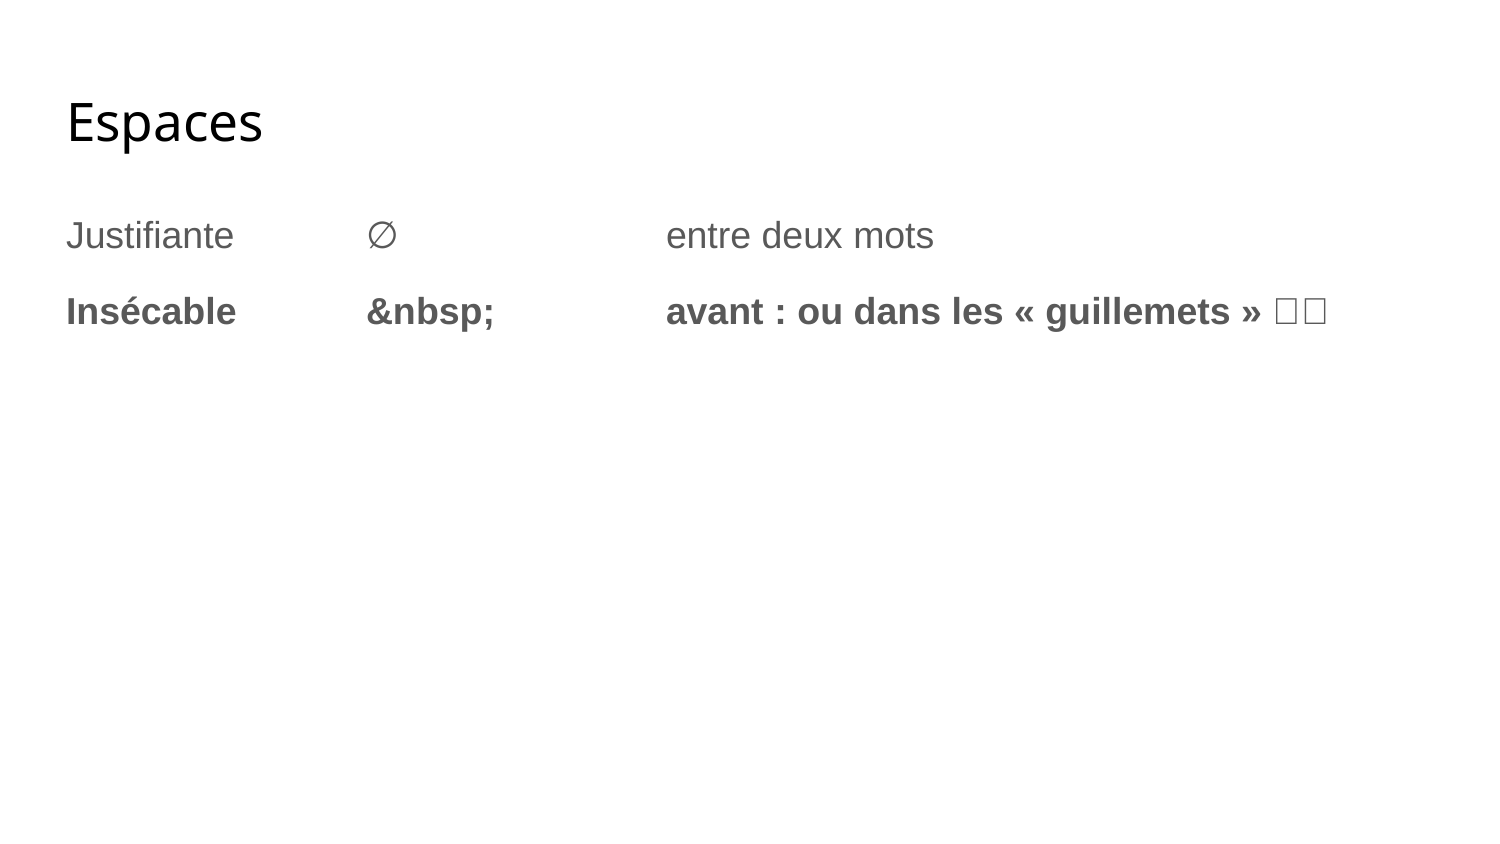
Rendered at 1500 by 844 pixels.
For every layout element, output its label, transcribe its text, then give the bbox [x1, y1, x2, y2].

title Espaces [51, 72, 1449, 167]
list Justifiante ∅ entre deux mots Insécable &nbsp; avant : ou dans les « guillemets » 🇫🇷 [51, 189, 1449, 750]
